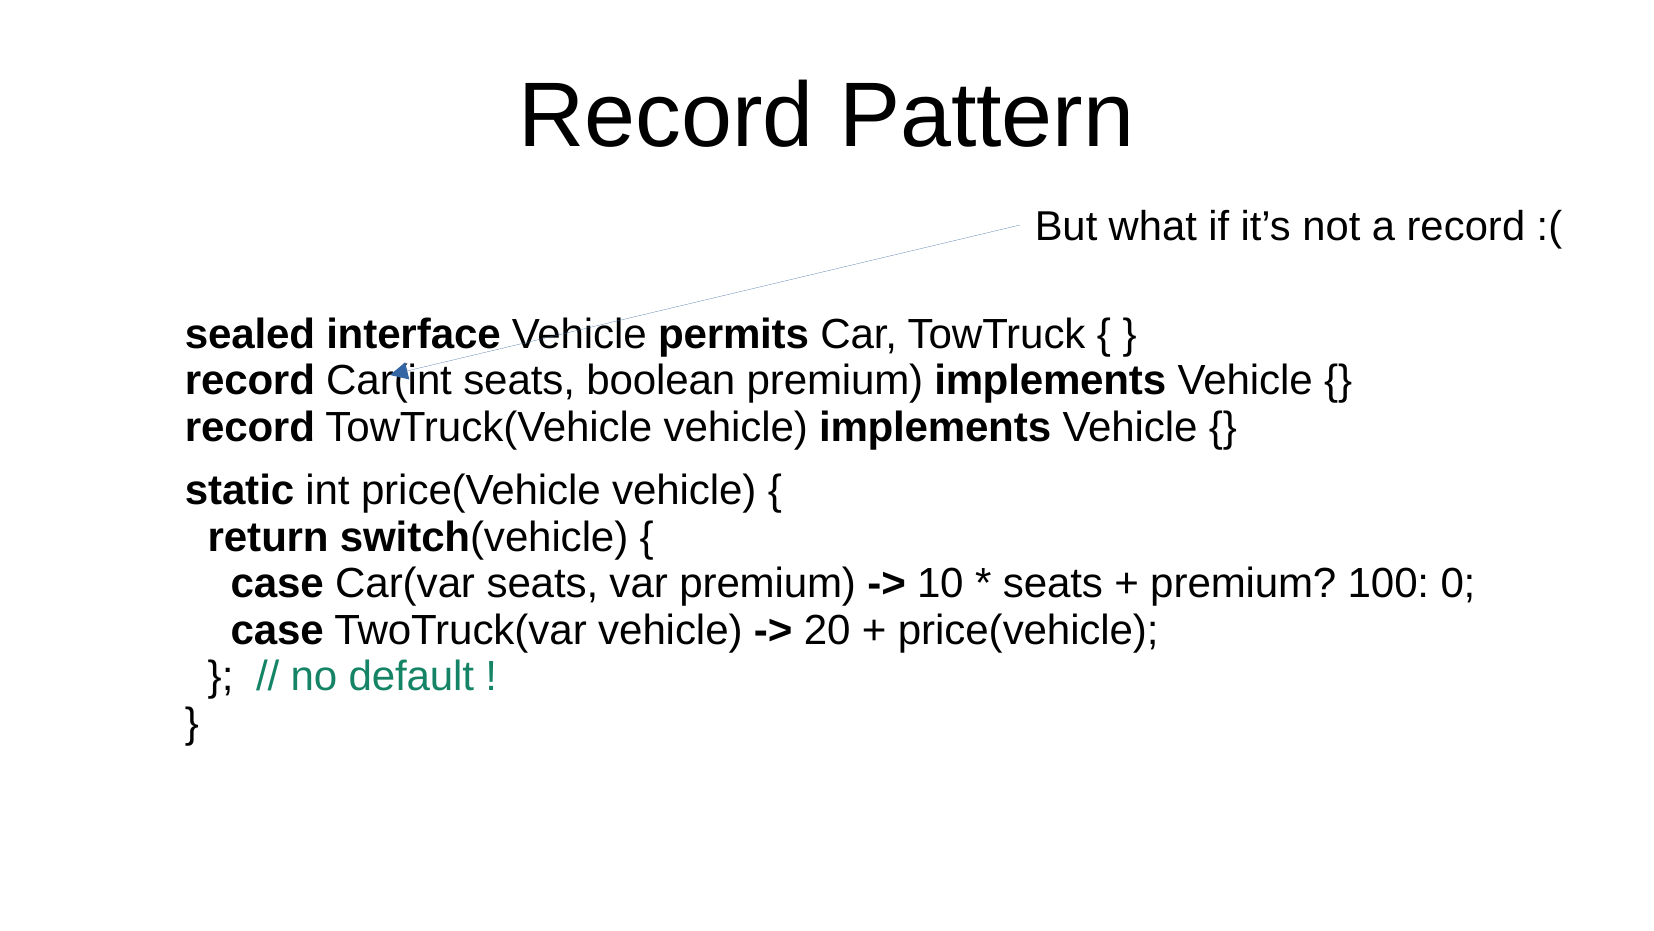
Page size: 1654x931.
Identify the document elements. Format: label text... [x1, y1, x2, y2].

text_box But what if it’s not a record :( [1020, 195, 1578, 257]
list sealed interface Vehicle permits Car, TowTruck { } record Car(int seats, boolean premium) implements Vehicle {} record TowTruck(Vehicle vehicle) implements Vehicle {} static int price(Vehicle vehicle) { return switch(vehicle) { case Car(var seats, var premium) -> 10 * seats + premium? 100: 0; case TwoTruck(var vehicle) -> 20 + price(vehicle); }; // no default ! } [82, 217, 1571, 758]
title Record Pattern [82, 37, 1571, 193]
